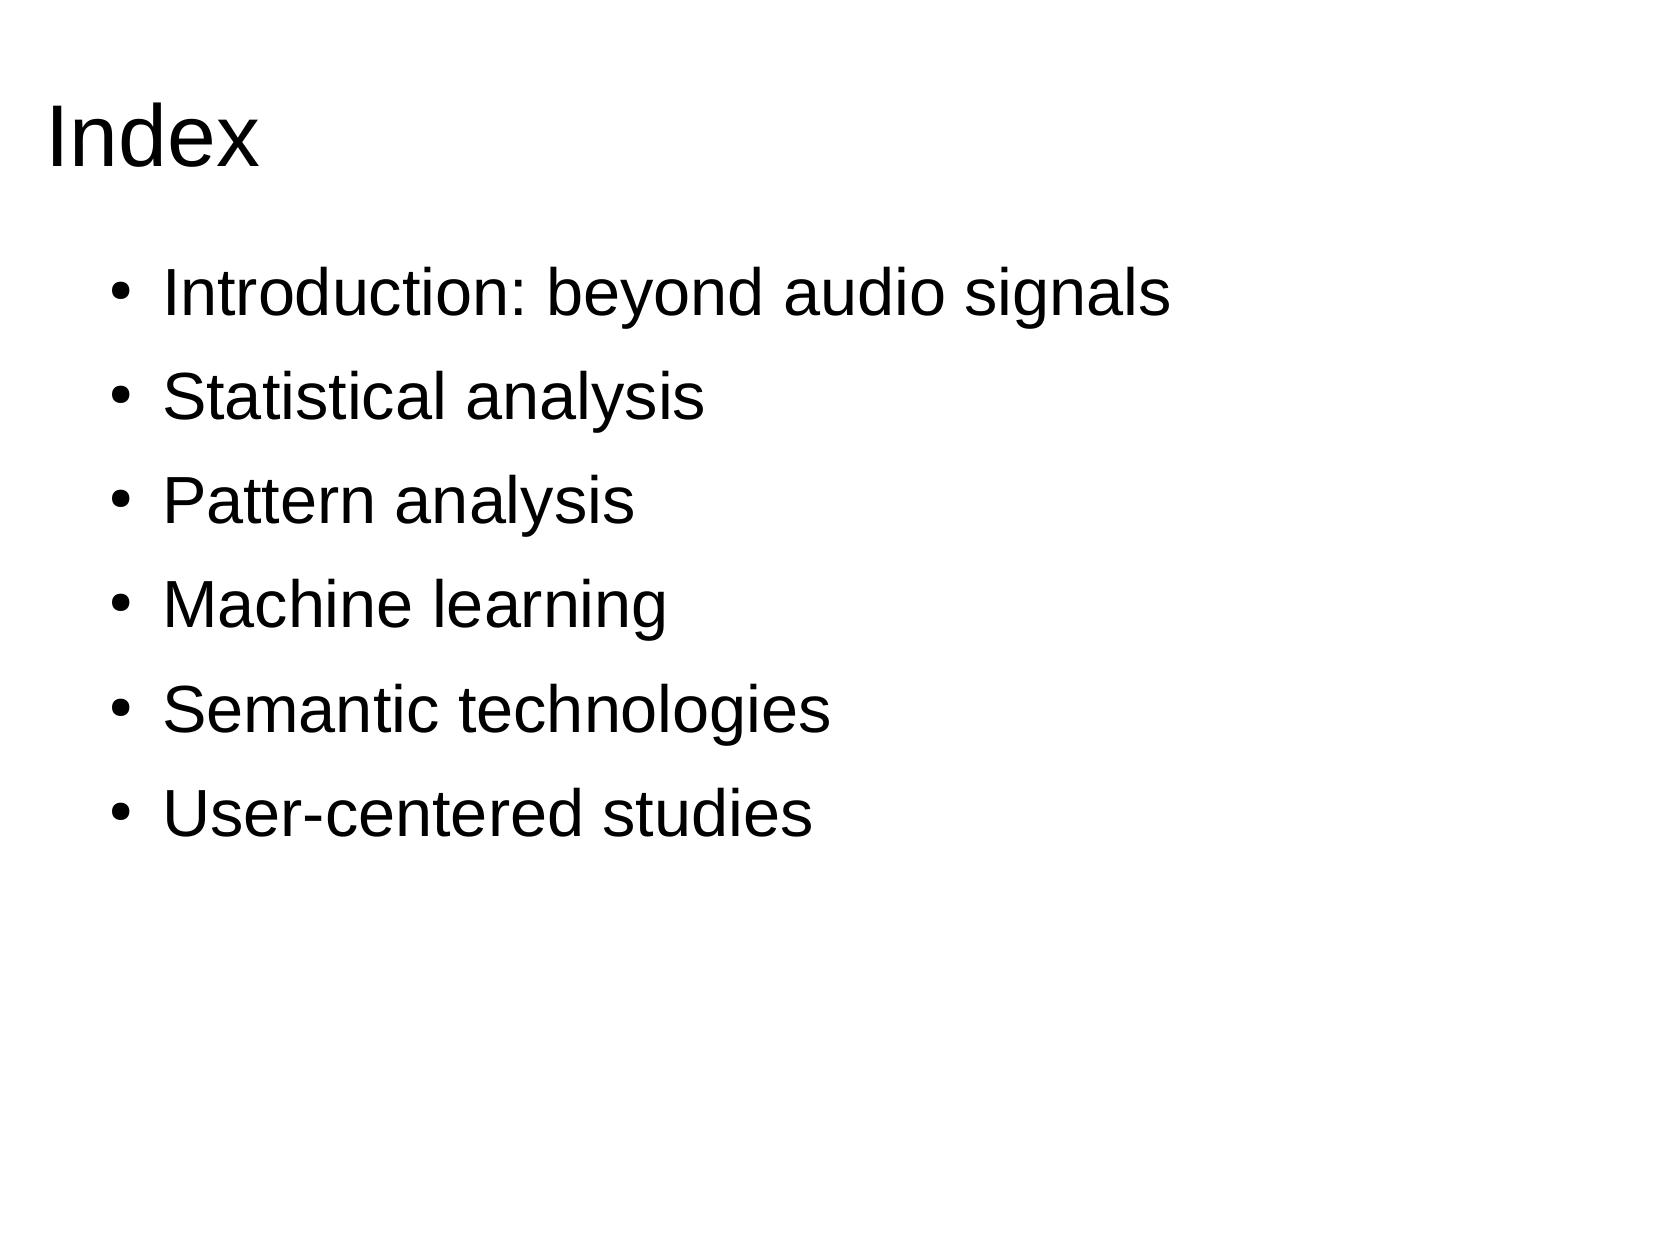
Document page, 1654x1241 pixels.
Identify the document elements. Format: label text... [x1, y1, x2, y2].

title Index [45, 21, 1654, 251]
list Introduction: beyond audio signals Statistical analysis Pattern analysis Machine learning Semantic technologies User-centered studies [91, 254, 1489, 1048]
